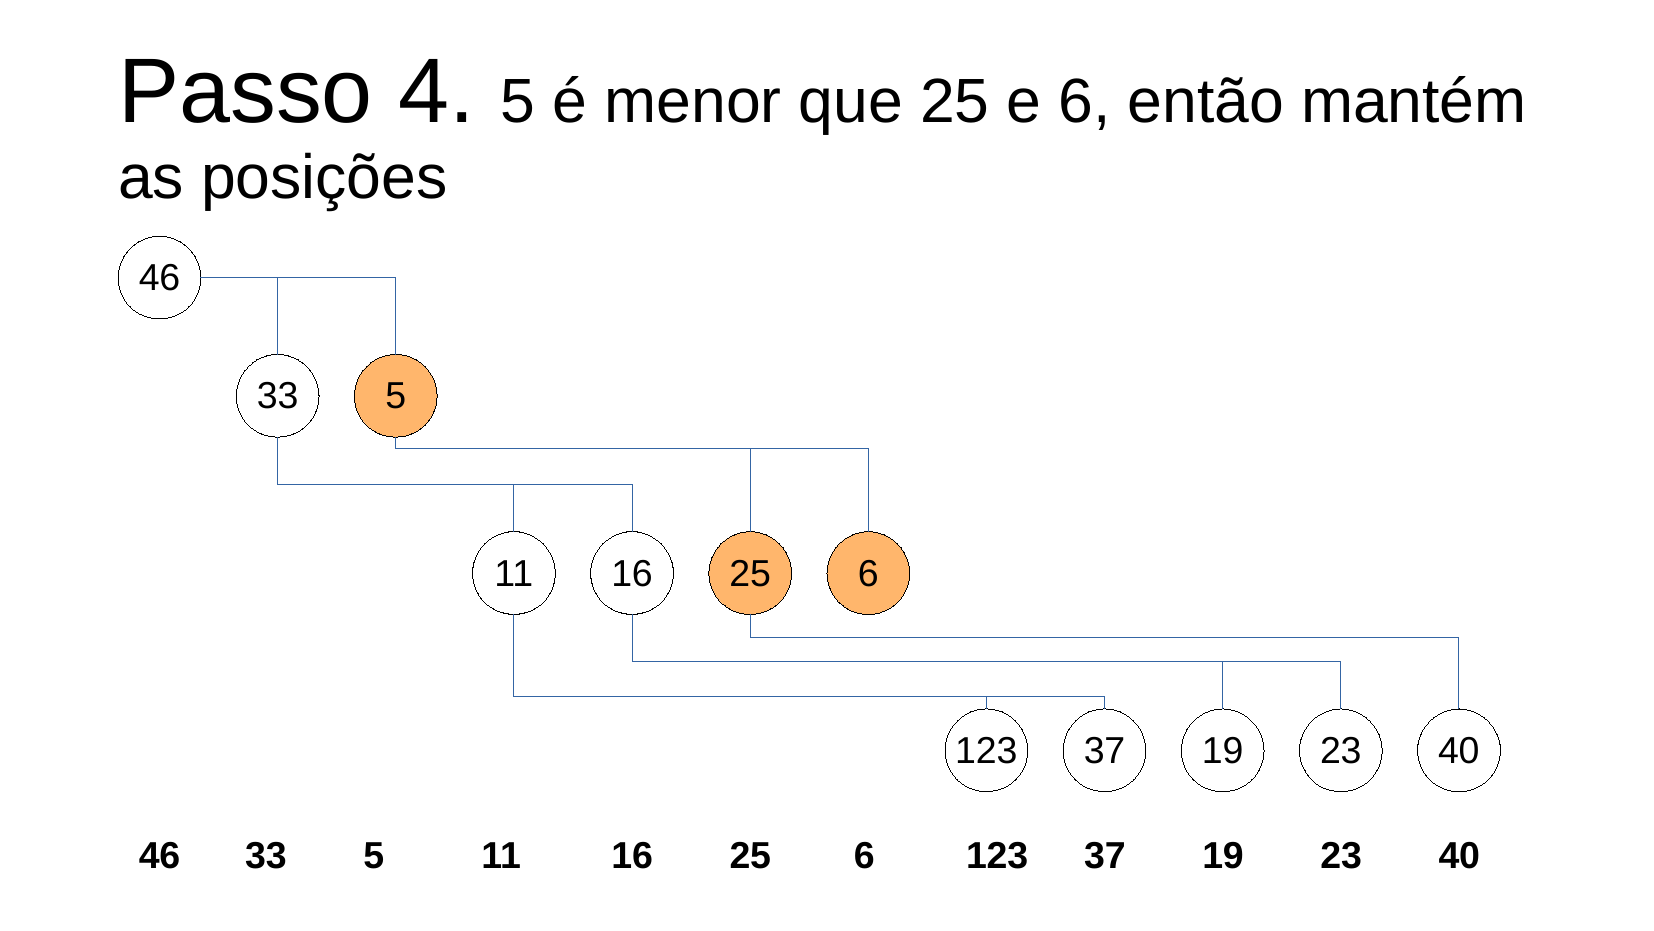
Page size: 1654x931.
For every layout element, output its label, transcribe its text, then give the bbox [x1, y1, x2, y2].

text_box 19 [1181, 708, 1265, 792]
text_box 46 [118, 236, 201, 319]
text_box 25 [708, 531, 792, 615]
text_box 5 [354, 354, 438, 438]
text_box 25 [714, 826, 787, 884]
title Passo 4. 5 é menor que 25 e 6, então mantém as posições [118, 10, 1595, 243]
text_box 46 [124, 826, 196, 884]
text_box 19 [1187, 826, 1259, 884]
text_box 6 [826, 531, 910, 615]
text_box 11 [472, 531, 556, 615]
text_box 40 [1423, 826, 1496, 884]
text_box 37 [1063, 708, 1146, 792]
text_box 23 [1299, 708, 1383, 792]
text_box 23 [1305, 826, 1377, 884]
text_box 11 [466, 826, 536, 884]
text_box 123 [951, 826, 1044, 884]
text_box 33 [236, 354, 320, 438]
text_box 123 [945, 708, 1028, 792]
text_box 5 [348, 826, 399, 884]
text_box 40 [1417, 708, 1501, 792]
text_box 37 [1069, 826, 1141, 884]
text_box 16 [590, 531, 674, 615]
text_box 33 [230, 826, 302, 884]
text_box 16 [596, 826, 668, 884]
text_box 6 [838, 826, 890, 884]
